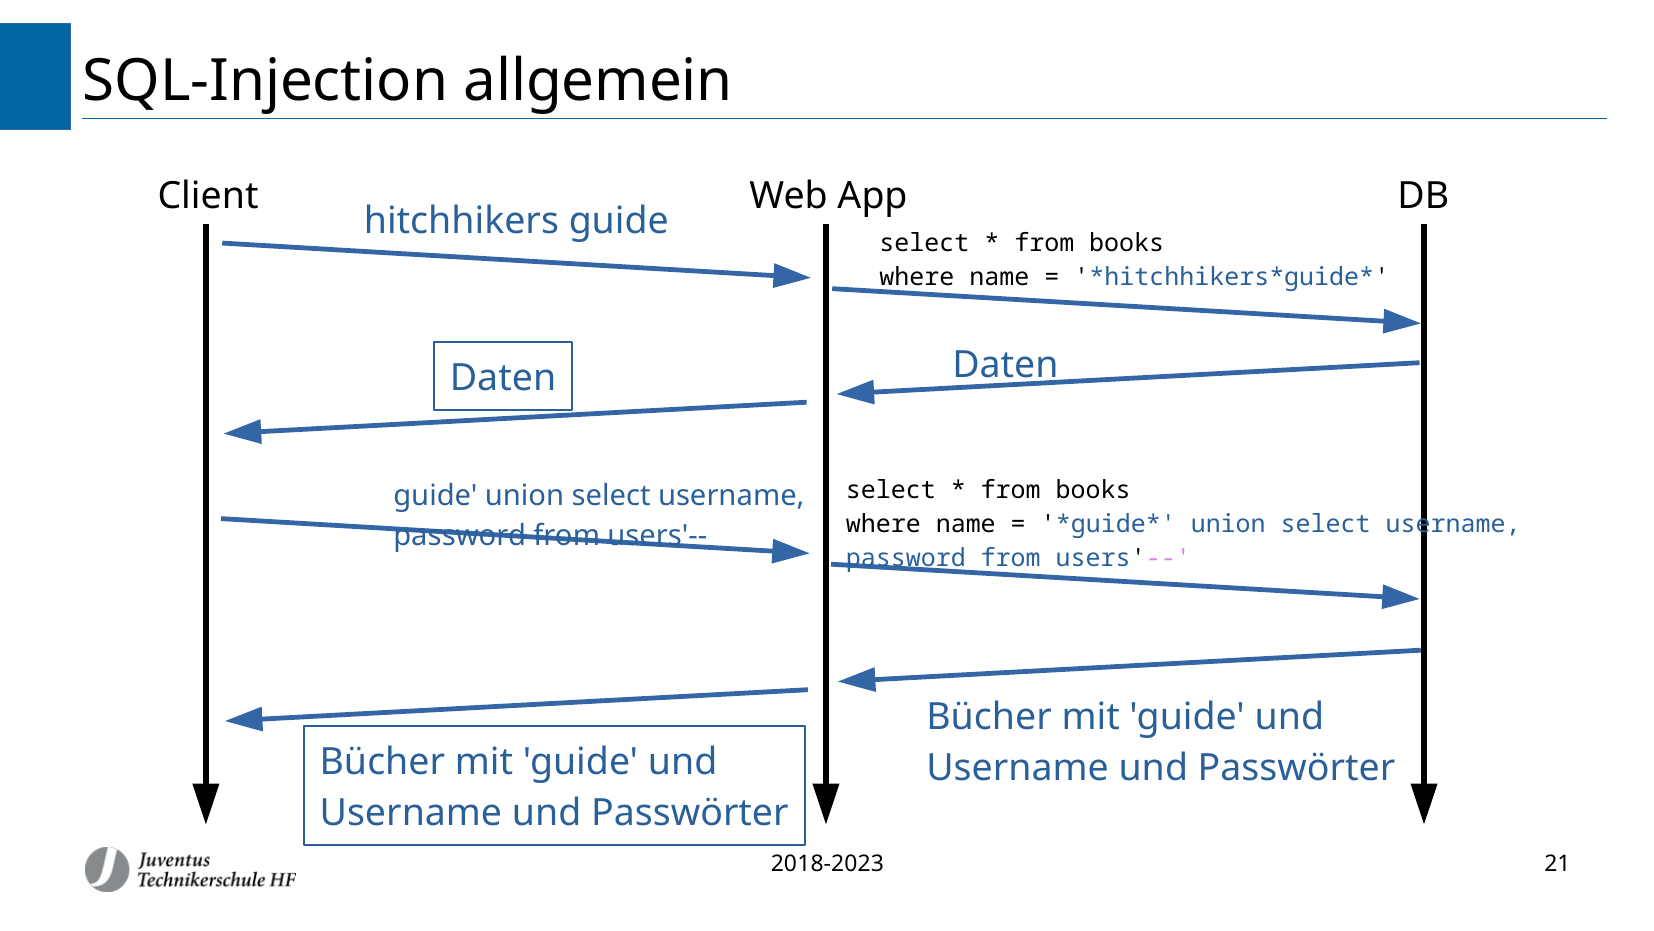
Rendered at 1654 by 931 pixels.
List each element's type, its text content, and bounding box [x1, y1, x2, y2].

picture [85, 847, 296, 892]
text_box Bücher mit 'guide' und Username und Passwörter [911, 682, 1375, 788]
text_box guide' union select username, password from users'-- [378, 467, 787, 552]
title SQL-Injection allgemein [82, 37, 1571, 119]
text_box Bücher mit 'guide' und Username und Passwörter [303, 725, 769, 833]
text_box Daten [937, 329, 1068, 390]
text_box hitchhikers guide [348, 185, 659, 246]
text_box DB [1382, 160, 1466, 221]
text_box Web App [734, 160, 918, 221]
text_box select * from books where name = '*hitchhikers*guide*' [864, 217, 1405, 289]
text_box Daten [434, 342, 567, 404]
text_box Client [142, 160, 270, 221]
text_box select * from books where name = '*guide*' union select username, password from users'--' [831, 464, 1536, 565]
